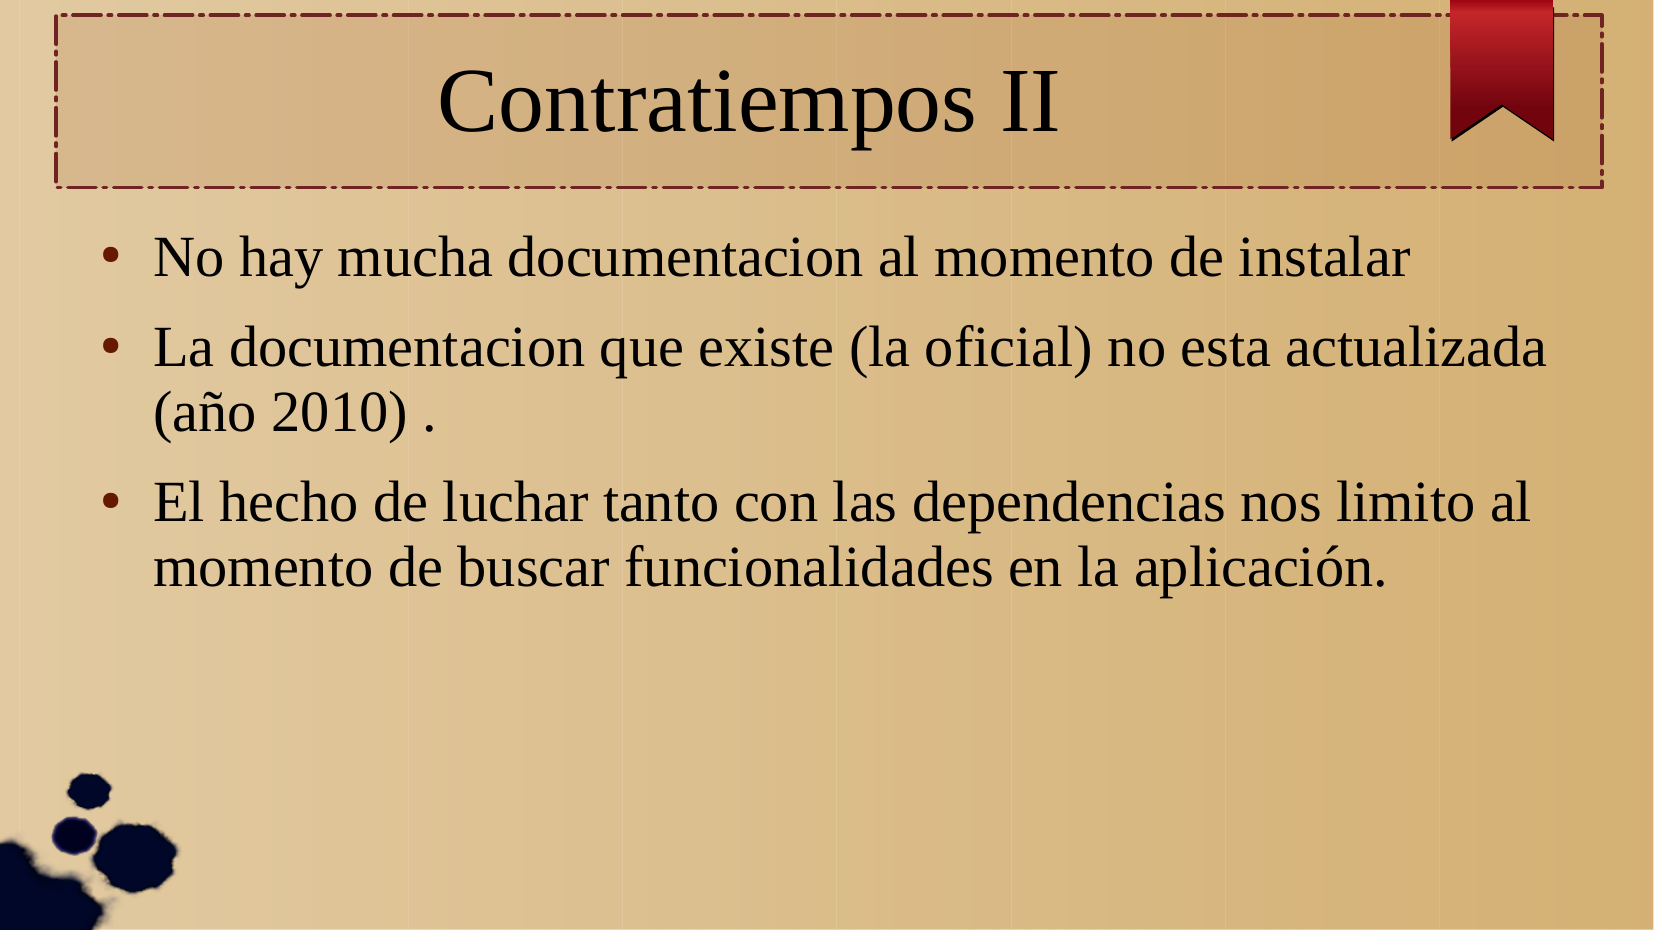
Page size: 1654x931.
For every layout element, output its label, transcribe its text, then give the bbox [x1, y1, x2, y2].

title Contratiempos II [59, 11, 1441, 189]
list No hay mucha documentacion al momento de instalar La documentacion que existe (la oficial) no esta actualizada (año 2010) . El hecho de luchar tanto con las dependencias nos limito al momento de buscar funcionalidades en la aplicación. [82, 224, 1571, 764]
